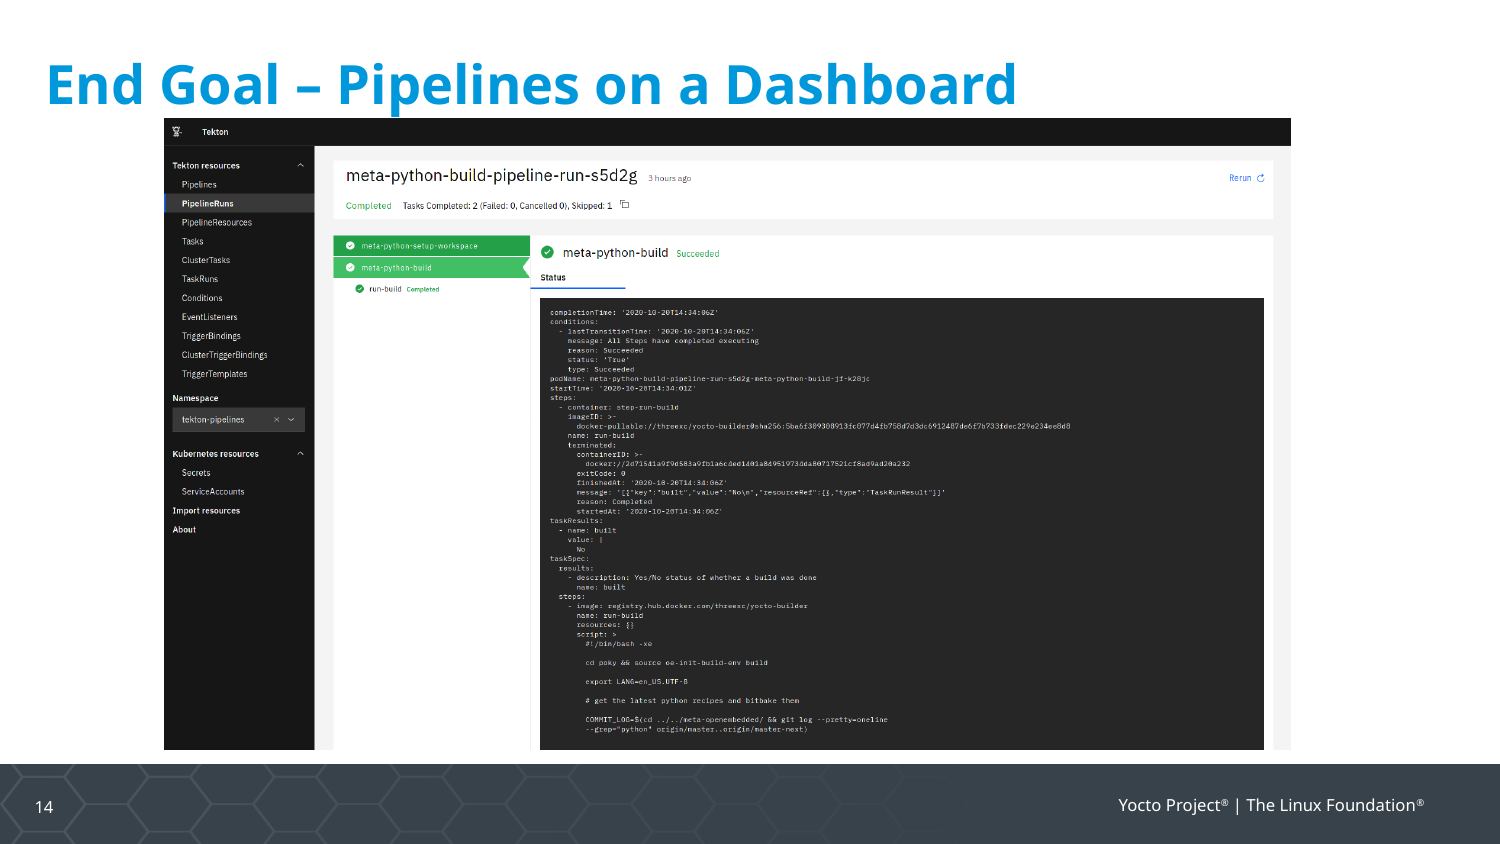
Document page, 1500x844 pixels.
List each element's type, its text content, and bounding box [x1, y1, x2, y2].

title End Goal – Pipelines on a Dashboard [44, 50, 1395, 160]
picture [0, 0, 1500, 844]
